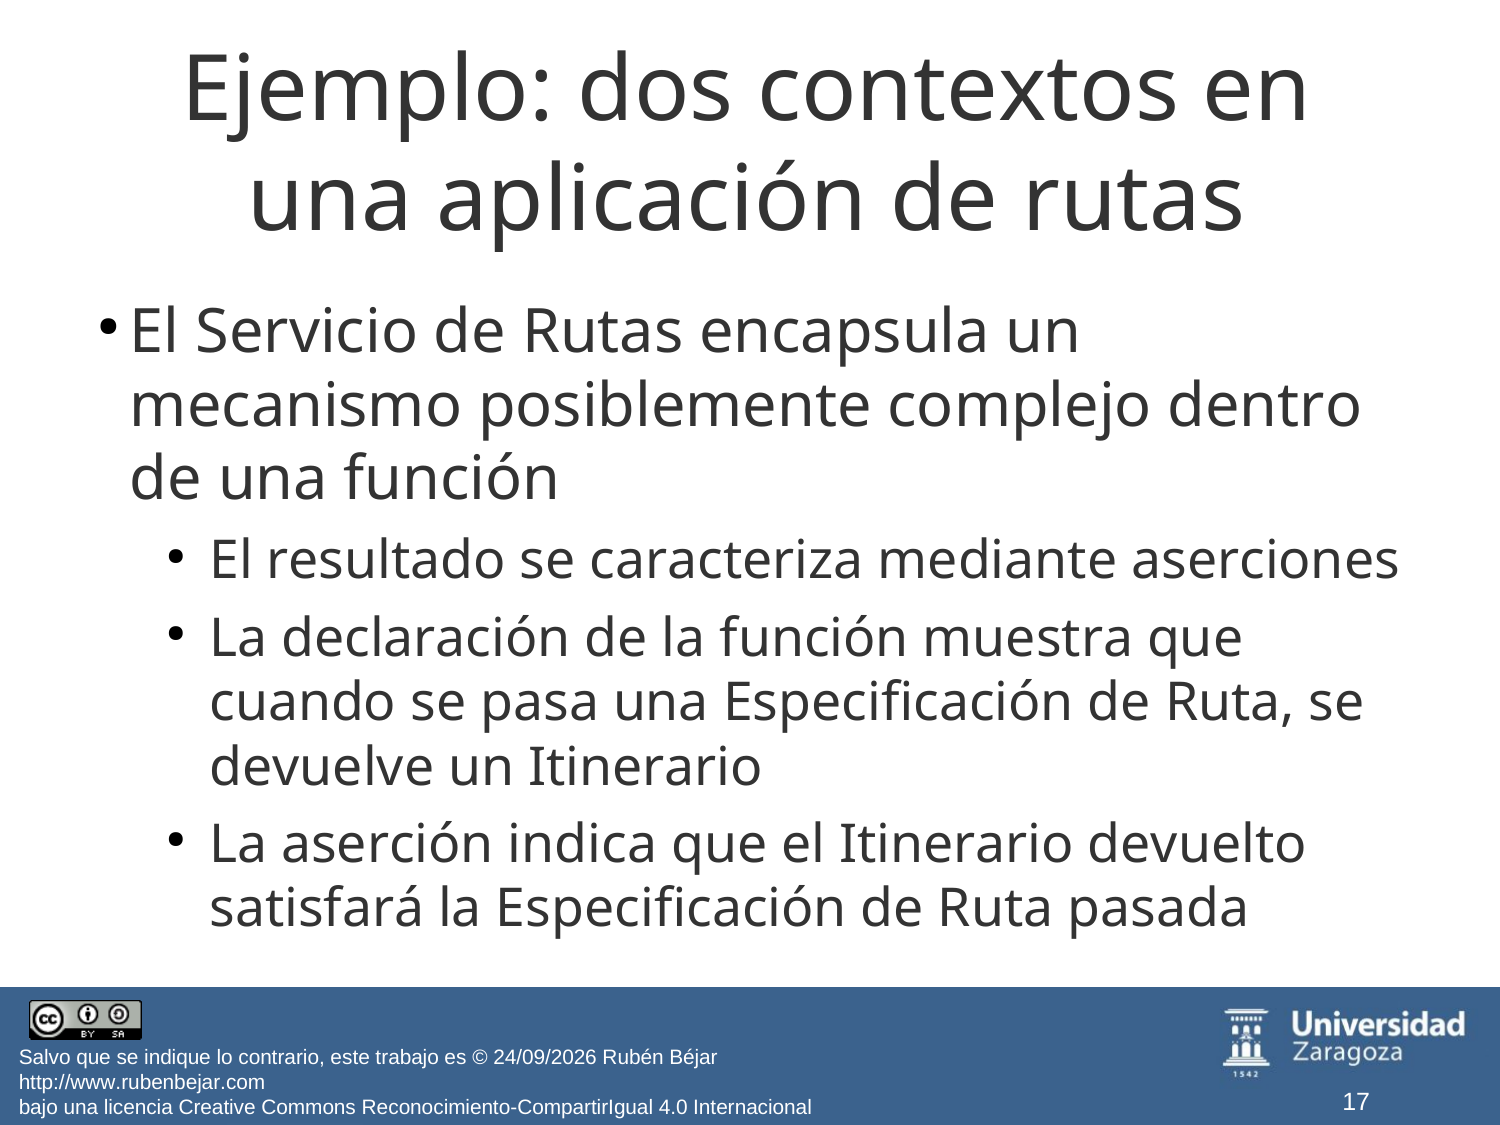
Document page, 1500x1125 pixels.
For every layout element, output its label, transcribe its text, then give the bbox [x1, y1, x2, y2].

picture [0, 987, 1500, 1125]
list El Servicio de Rutas encapsula un mecanismo posiblemente complejo dentro de una función El resultado se caracteriza mediante aserciones La declaración de la función muestra que cuando se pasa una Especificación de Ruta, se devuelve un Itinerario La aserción indica que el Itinerario devuelto satisfará la Especificación de Ruta pasada [82, 283, 1418, 957]
title Ejemplo: dos contextos en una aplicación de rutas [74, 21, 1420, 257]
